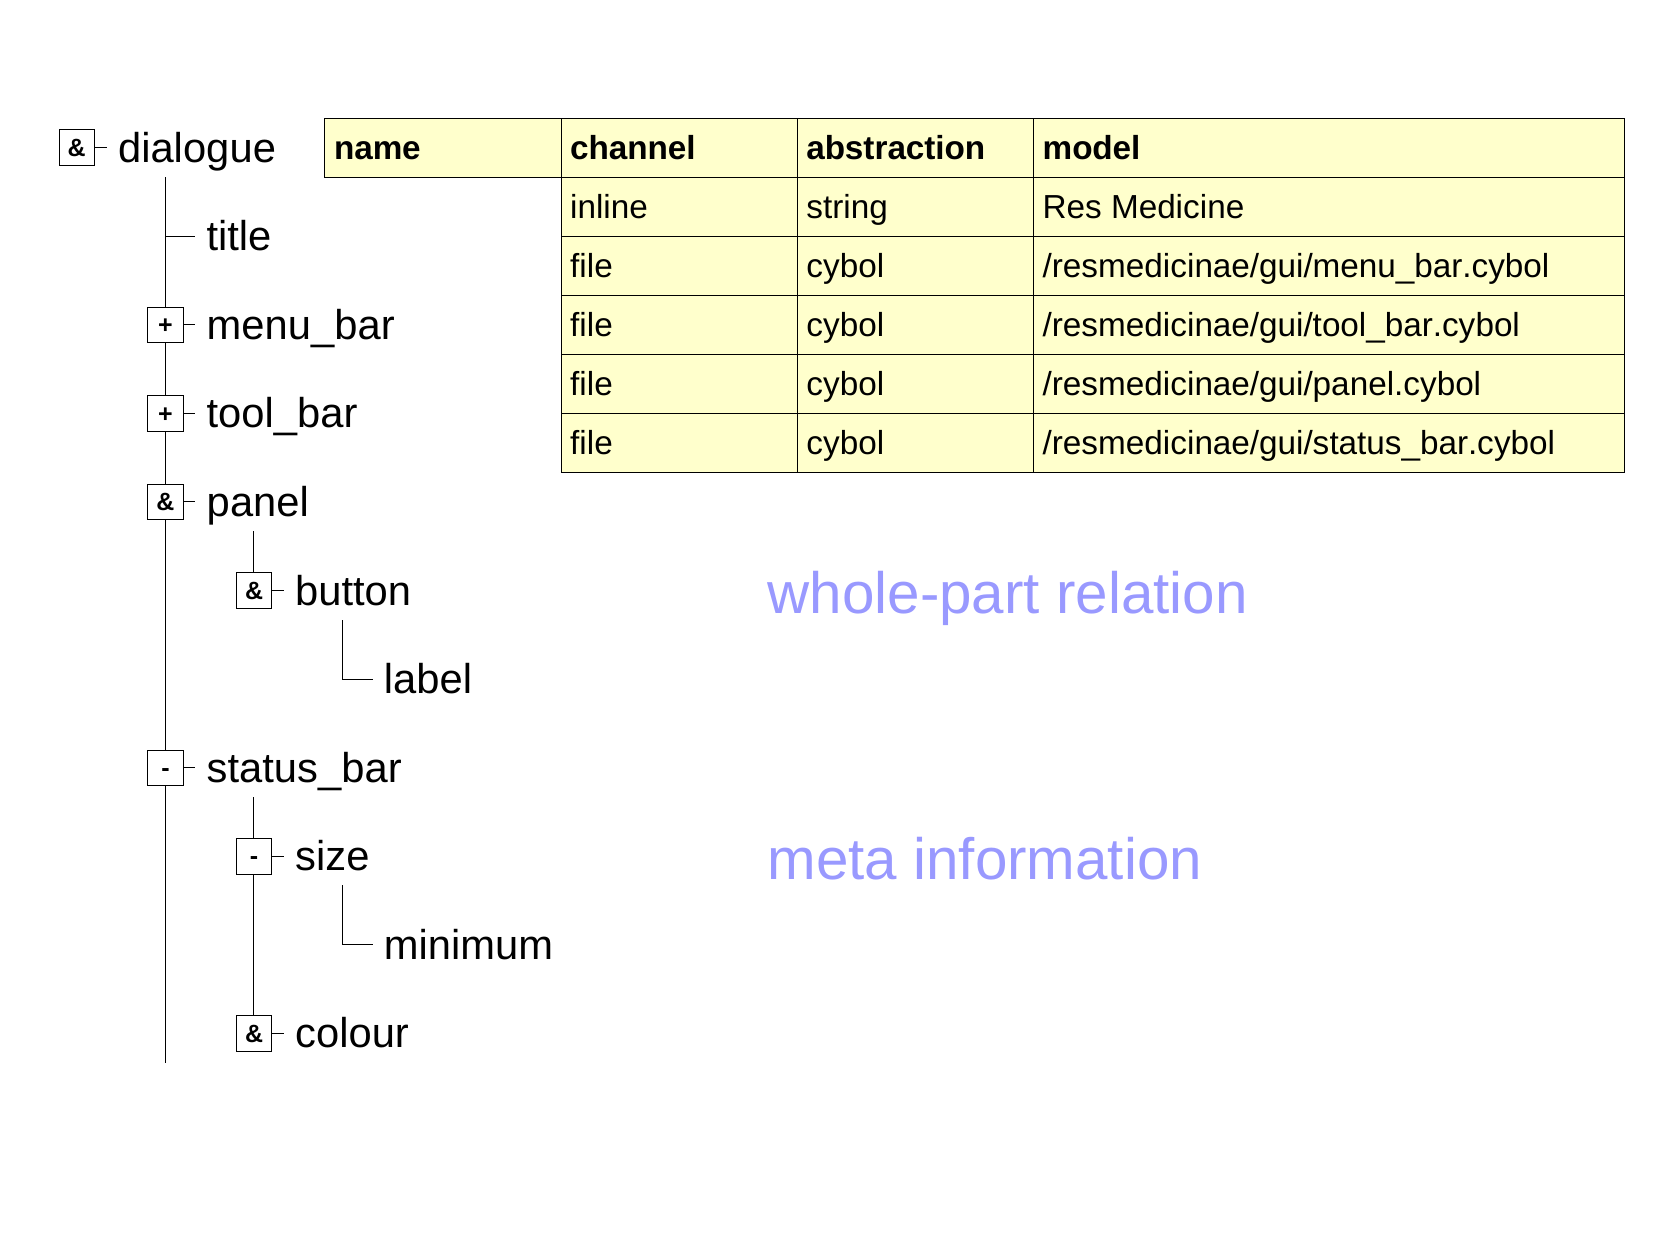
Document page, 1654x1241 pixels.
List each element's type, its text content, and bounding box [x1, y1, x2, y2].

text_box inline [561, 177, 798, 236]
text_box colour [295, 1003, 768, 1063]
text_box whole-part relation [767, 561, 1477, 650]
text_box & [59, 129, 95, 166]
text_box panel [206, 472, 680, 532]
text_box /resmedicinae/gui/status_bar.cybol [1033, 413, 1625, 473]
text_box & [236, 1015, 272, 1052]
text_box /resmedicinae/gui/panel.cybol [1033, 354, 1625, 413]
text_box Res Medicine [1033, 177, 1625, 236]
text_box channel [591, 118, 798, 177]
text_box - [236, 838, 272, 875]
text_box & [147, 484, 184, 520]
text_box dialogue [118, 118, 591, 178]
text_box tool_bar [206, 383, 680, 443]
text_box & [236, 572, 272, 609]
text_box + [147, 307, 184, 343]
text_box file [561, 354, 798, 413]
text_box status_bar [206, 738, 680, 798]
text_box title [206, 206, 680, 266]
text_box menu_bar [206, 295, 680, 355]
text_box file [561, 413, 798, 473]
text_box minimum [383, 915, 857, 975]
text_box file [680, 295, 798, 354]
text_box cybol [798, 354, 1033, 413]
text_box cybol [798, 413, 1033, 473]
text_box model [1033, 118, 1625, 177]
text_box cybol [798, 295, 1033, 354]
text_box cybol [798, 236, 1033, 295]
text_box + [147, 395, 184, 432]
text_box size [295, 826, 768, 886]
text_box meta information [767, 826, 1477, 916]
text_box file [561, 236, 798, 295]
text_box string [798, 177, 1033, 236]
text_box /resmedicinae/gui/tool_bar.cybol [1033, 295, 1625, 354]
text_box - [147, 750, 184, 786]
text_box label [383, 649, 857, 709]
text_box abstraction [798, 118, 1033, 177]
text_box /resmedicinae/gui/menu_bar.cybol [1033, 236, 1625, 295]
text_box button [295, 561, 768, 621]
